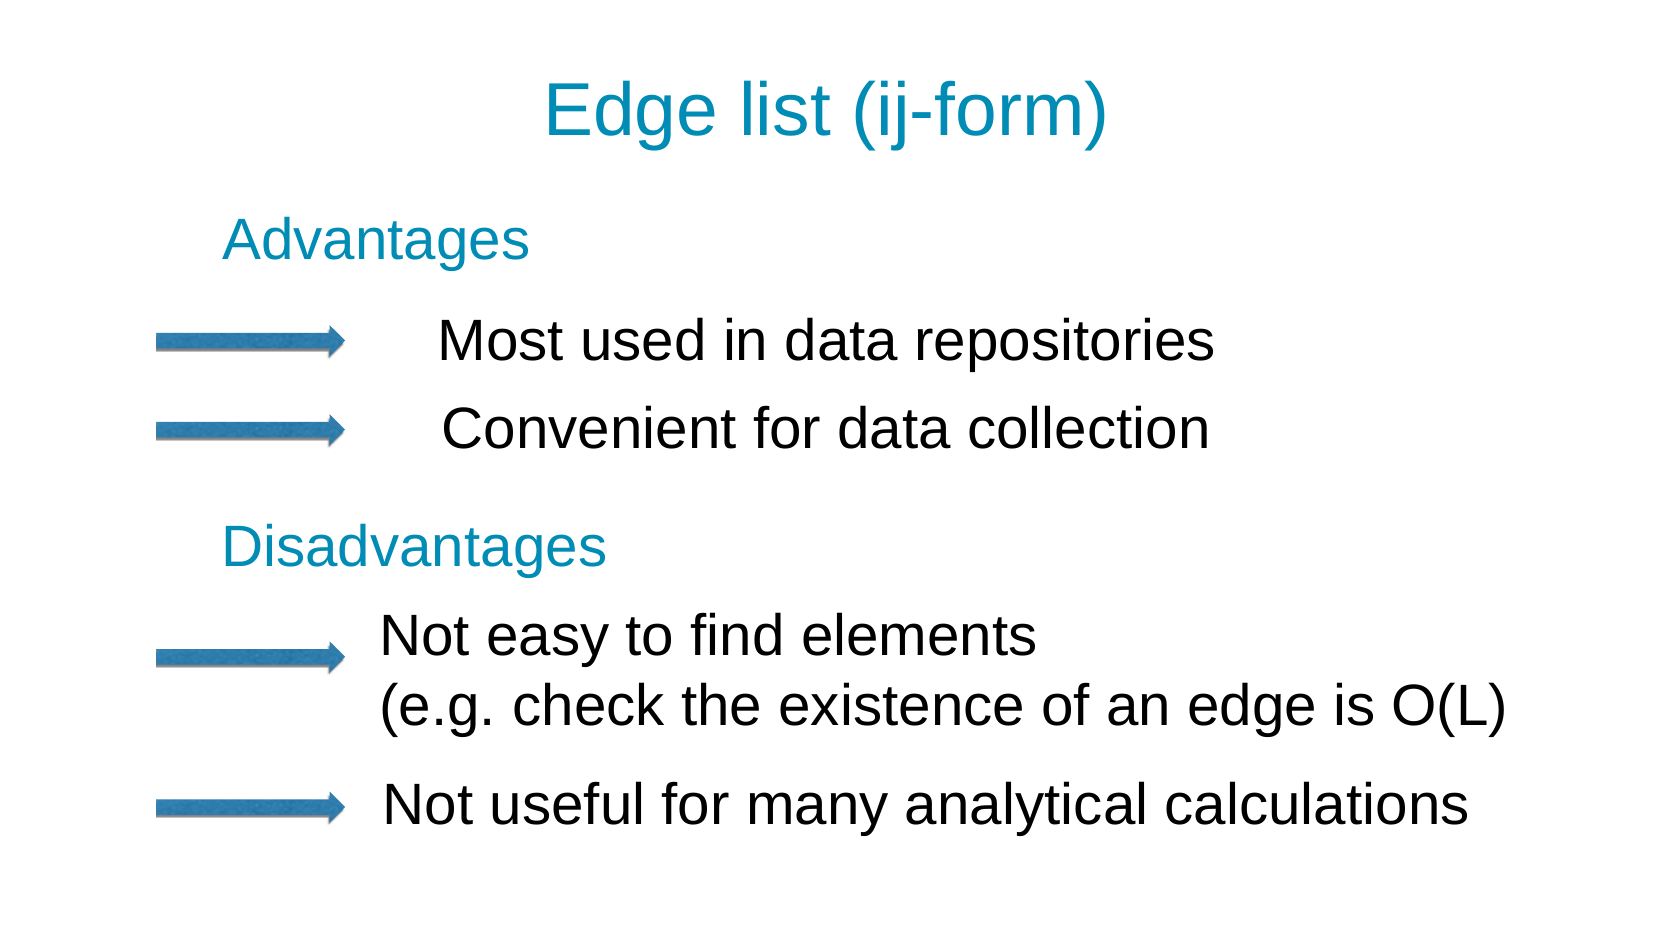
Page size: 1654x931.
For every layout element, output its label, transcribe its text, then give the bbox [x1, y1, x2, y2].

text_box Advantages [213, 206, 540, 280]
text_box Not useful for many analytical calculations [374, 757, 1480, 845]
text_box Most used in data repositories [428, 293, 1226, 381]
text_box Disadvantages [212, 499, 617, 587]
text_box [156, 414, 346, 446]
text_box [156, 325, 346, 357]
text_box Convenient for data collection [433, 381, 1221, 469]
text_box [156, 641, 346, 673]
text_box [156, 791, 346, 823]
text_box Edge list (ij-form) [161, 6, 1492, 206]
text_box Not easy to find elements (e.g. check the existence of an edge is O(L) [370, 588, 1542, 746]
